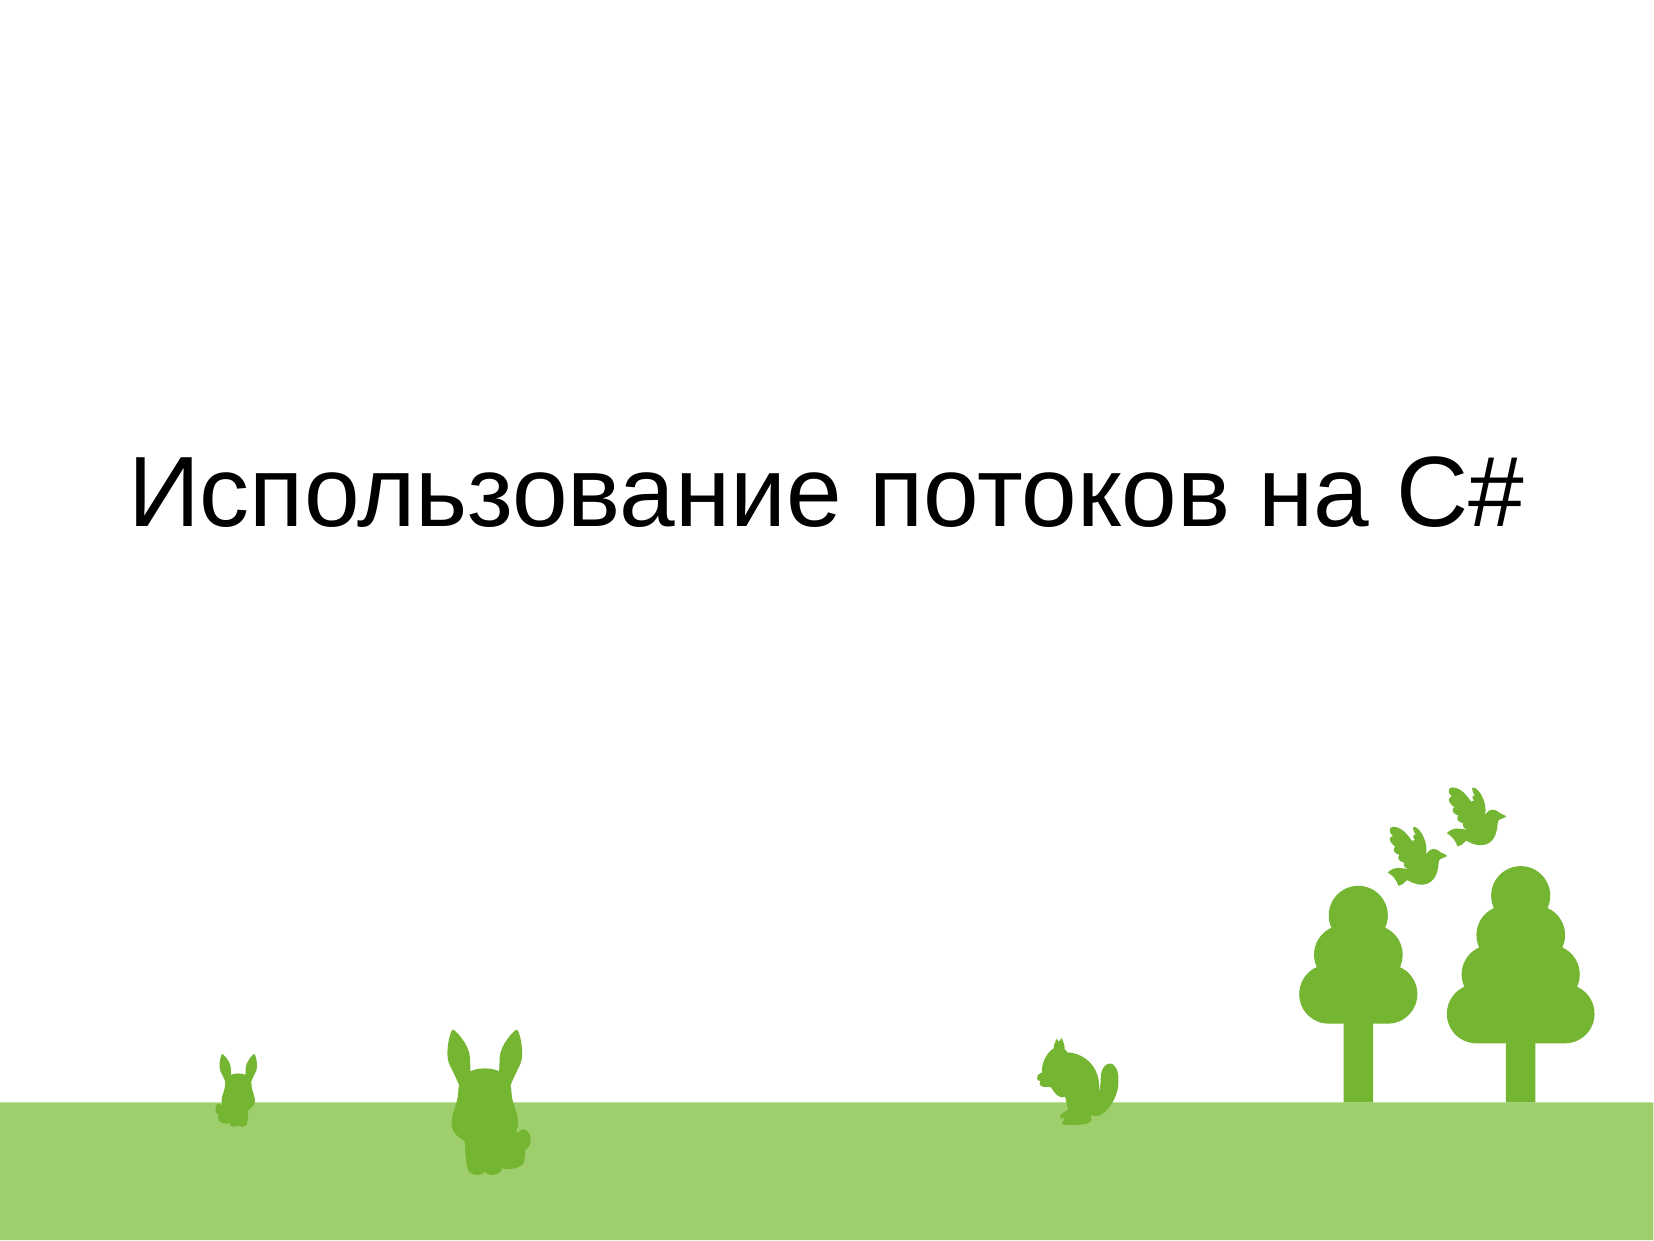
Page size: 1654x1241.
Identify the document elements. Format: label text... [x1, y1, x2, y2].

title Использование потоков на C# [88, 314, 1565, 670]
